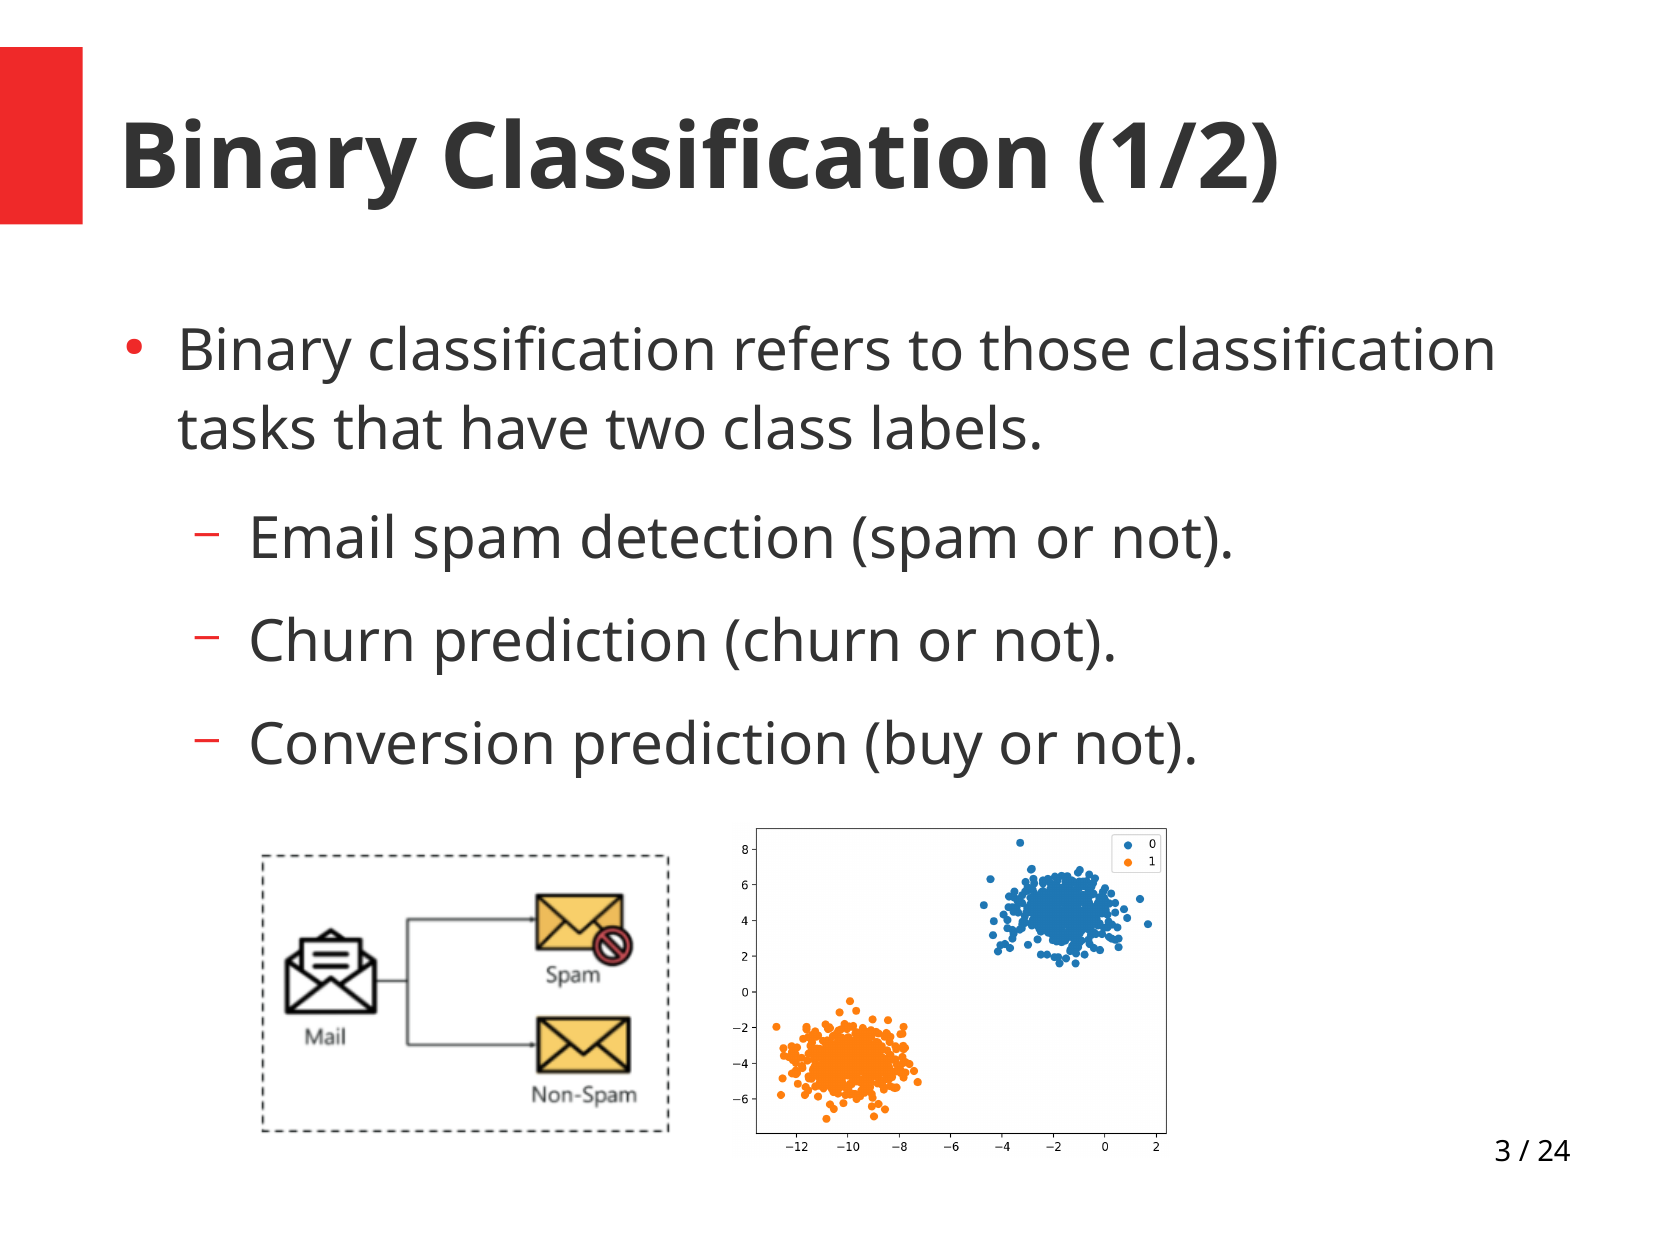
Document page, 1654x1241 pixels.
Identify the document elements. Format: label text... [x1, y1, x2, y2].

picture [732, 822, 1170, 1158]
list Binary classification refers to those classification tasks that have two class labels. Email spam detection (spam or not). Churn prediction (churn or not). Conversion prediction (buy or not). [106, 308, 1524, 1028]
picture [259, 852, 671, 1134]
title Binary Classification (1/2) [118, 49, 1571, 257]
